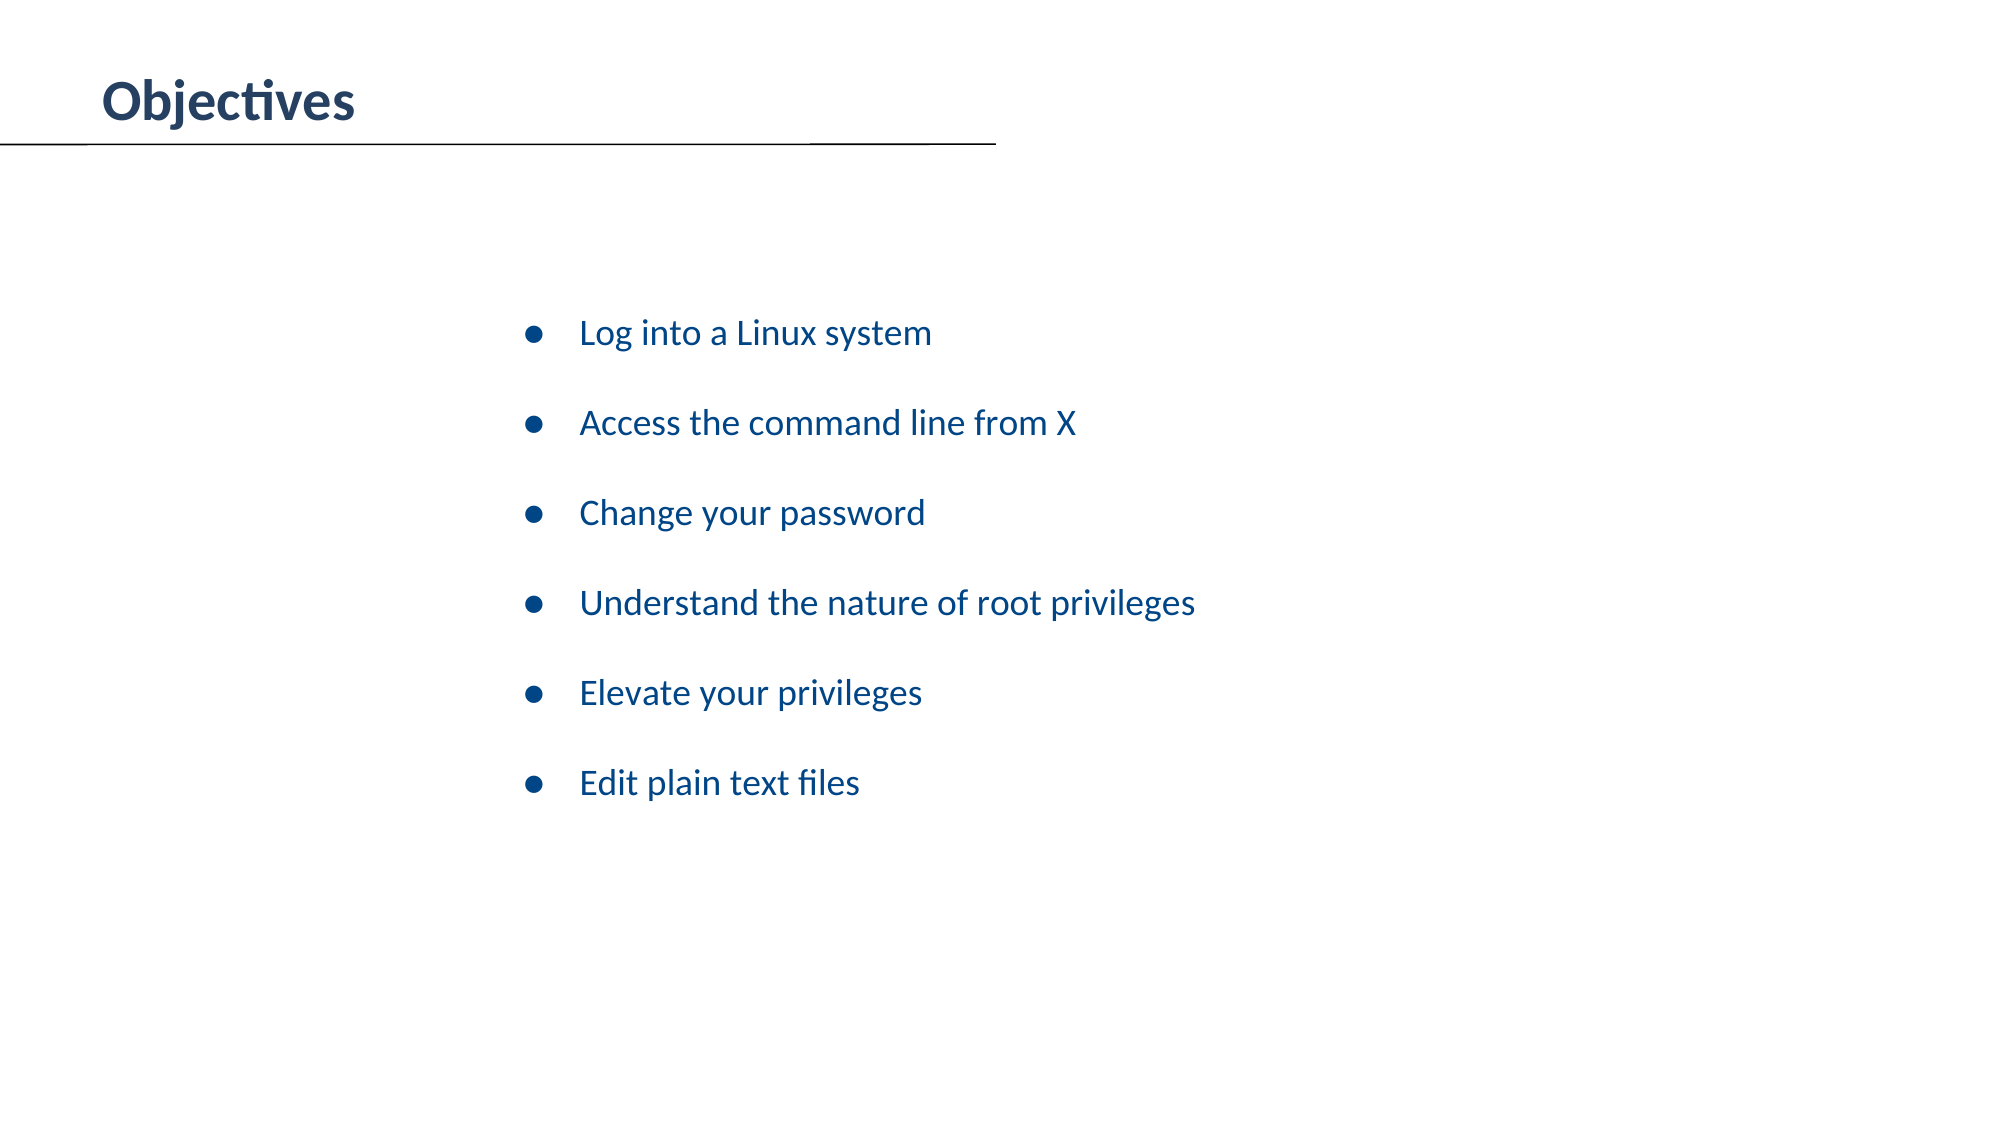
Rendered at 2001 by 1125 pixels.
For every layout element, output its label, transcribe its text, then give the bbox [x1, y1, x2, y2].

text_box ● Log into a Linux system ● Access the command line from X ● Change your password ● Understand the nature of root privileges ● Elevate your privileges ● Edit plain text files [354, 255, 1223, 816]
text_box Objectives [87, 54, 1138, 141]
